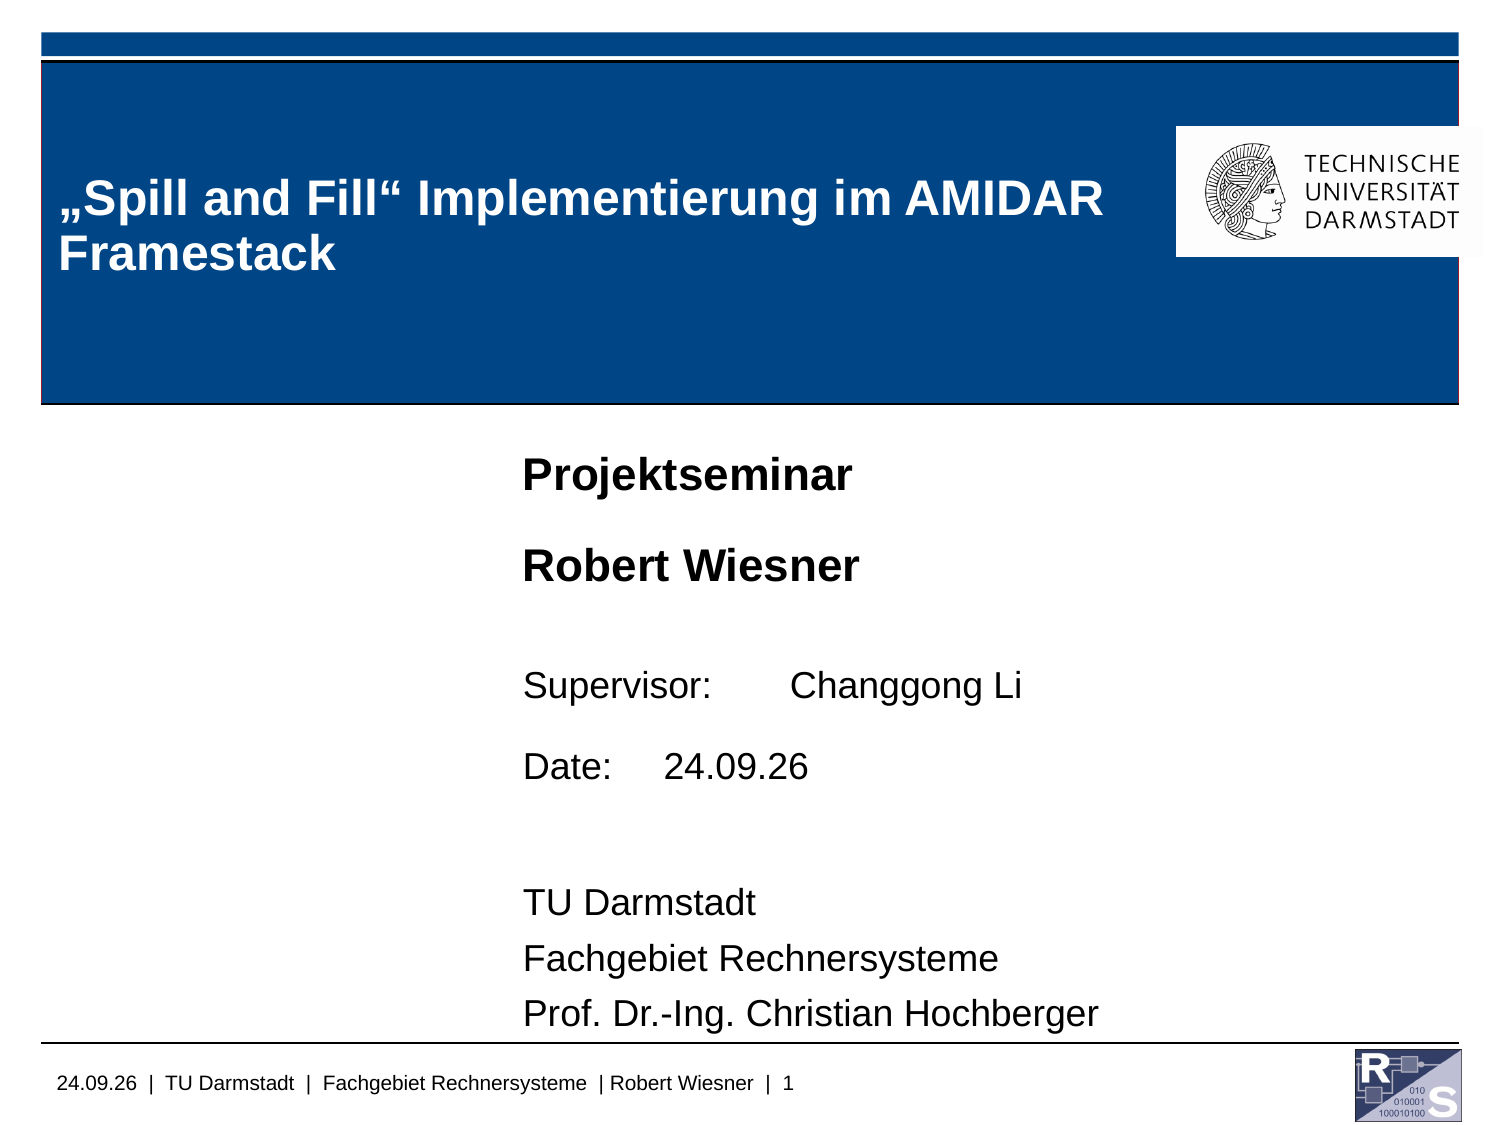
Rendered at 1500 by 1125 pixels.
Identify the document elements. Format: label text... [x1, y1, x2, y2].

title „Spill and Fill“ Implementierung im AMIDAR Framestack [59, 73, 1149, 378]
picture [1355, 1049, 1462, 1122]
text_box Projektseminar Robert Wiesner Supervisor: Changgong Li Date: 23.02.17 TU Darmstadt Fachgebiet Rechnersysteme Prof. Dr.-Ing. Christian Hochberger [437, 436, 1459, 1047]
